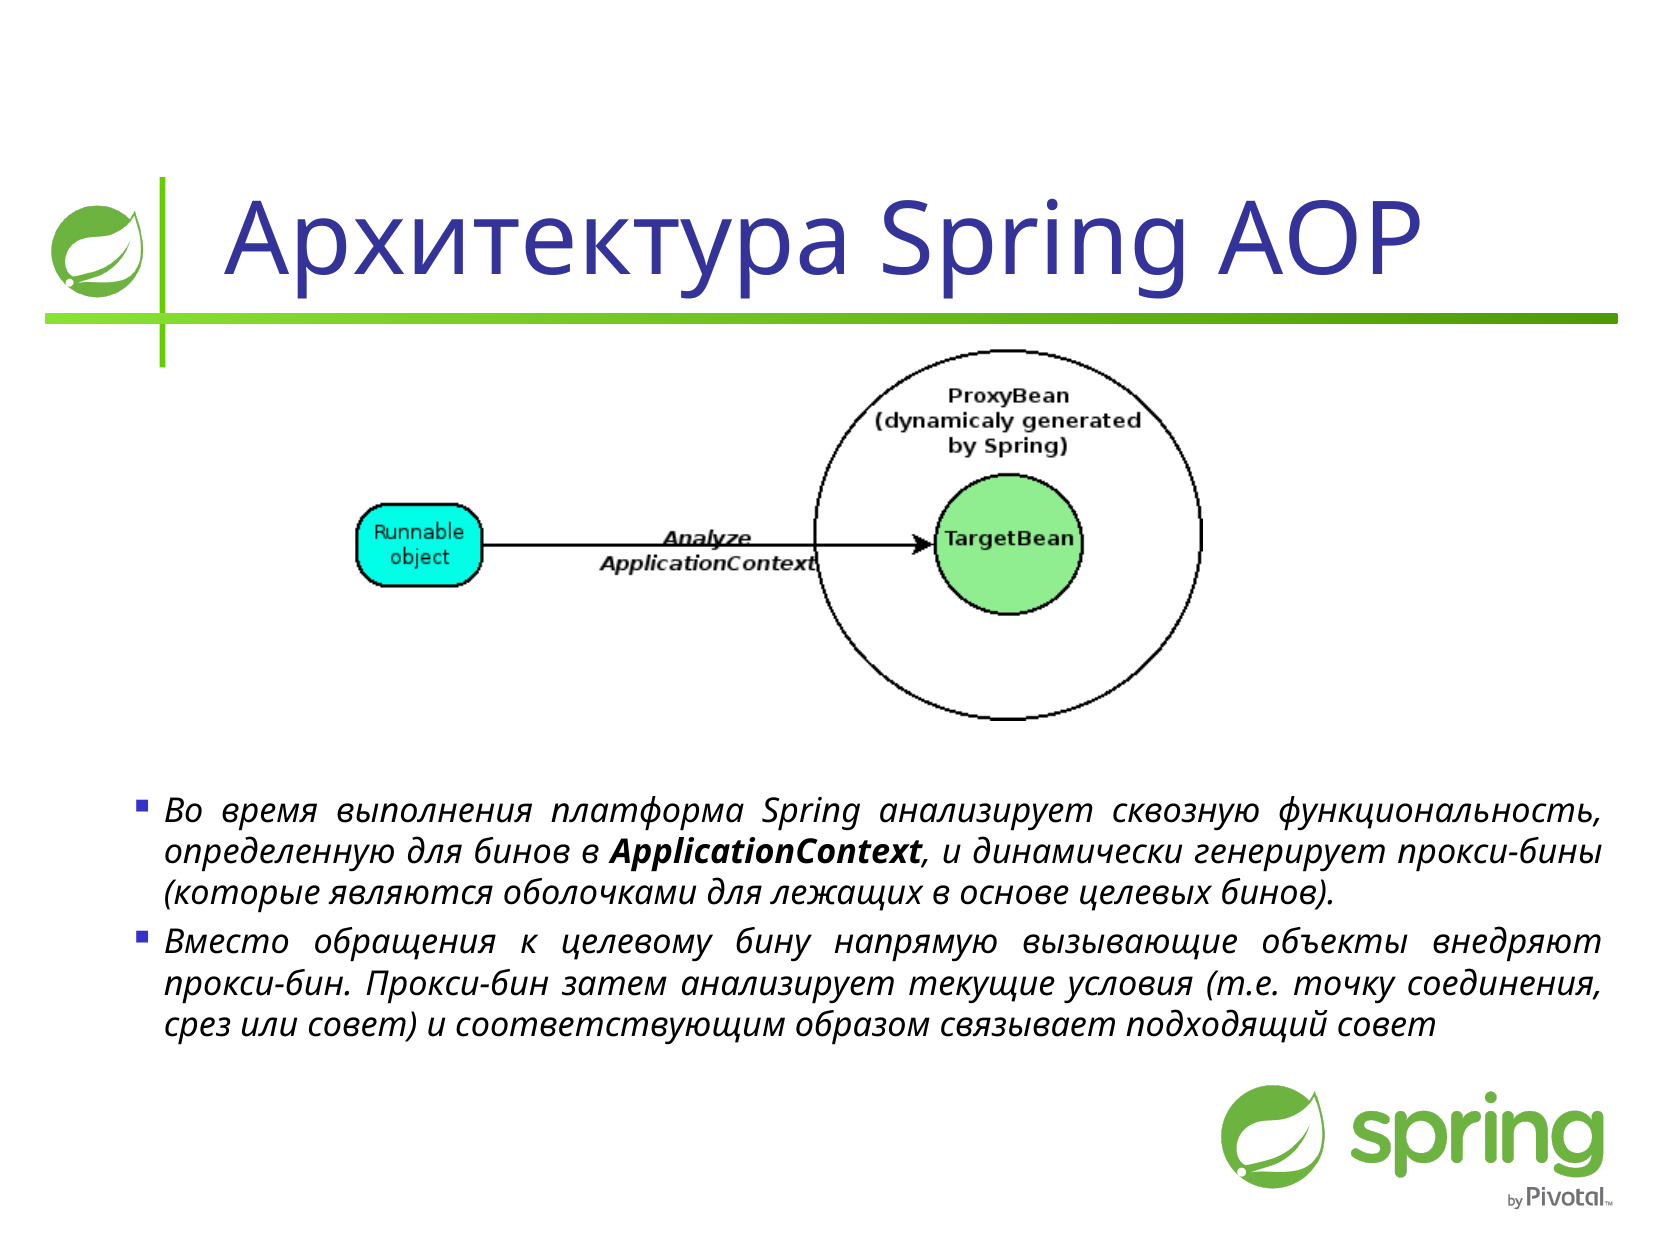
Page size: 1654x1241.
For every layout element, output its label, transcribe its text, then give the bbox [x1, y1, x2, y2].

picture [354, 348, 1203, 721]
title Архитектура Spring AOP [208, 38, 1618, 304]
list Во время выполнения платформа Spring анализирует сквозную функциональ­ность, определенную для бинов в ApplicationContext, и динамически генери­рует прокси-бины (которые являются оболочками для лежащих в основе целевых бинов). Вместо обращения к целевому бину напрямую вызывающие объекты внедряют прокси-бин. Прокси-бин затем анализирует текущие условия (т.е. точку соеди­нения, срез или совет) и соответствующим образом связывает подходящий совет [118, 779, 1620, 1109]
picture [1216, 1109, 1618, 1212]
